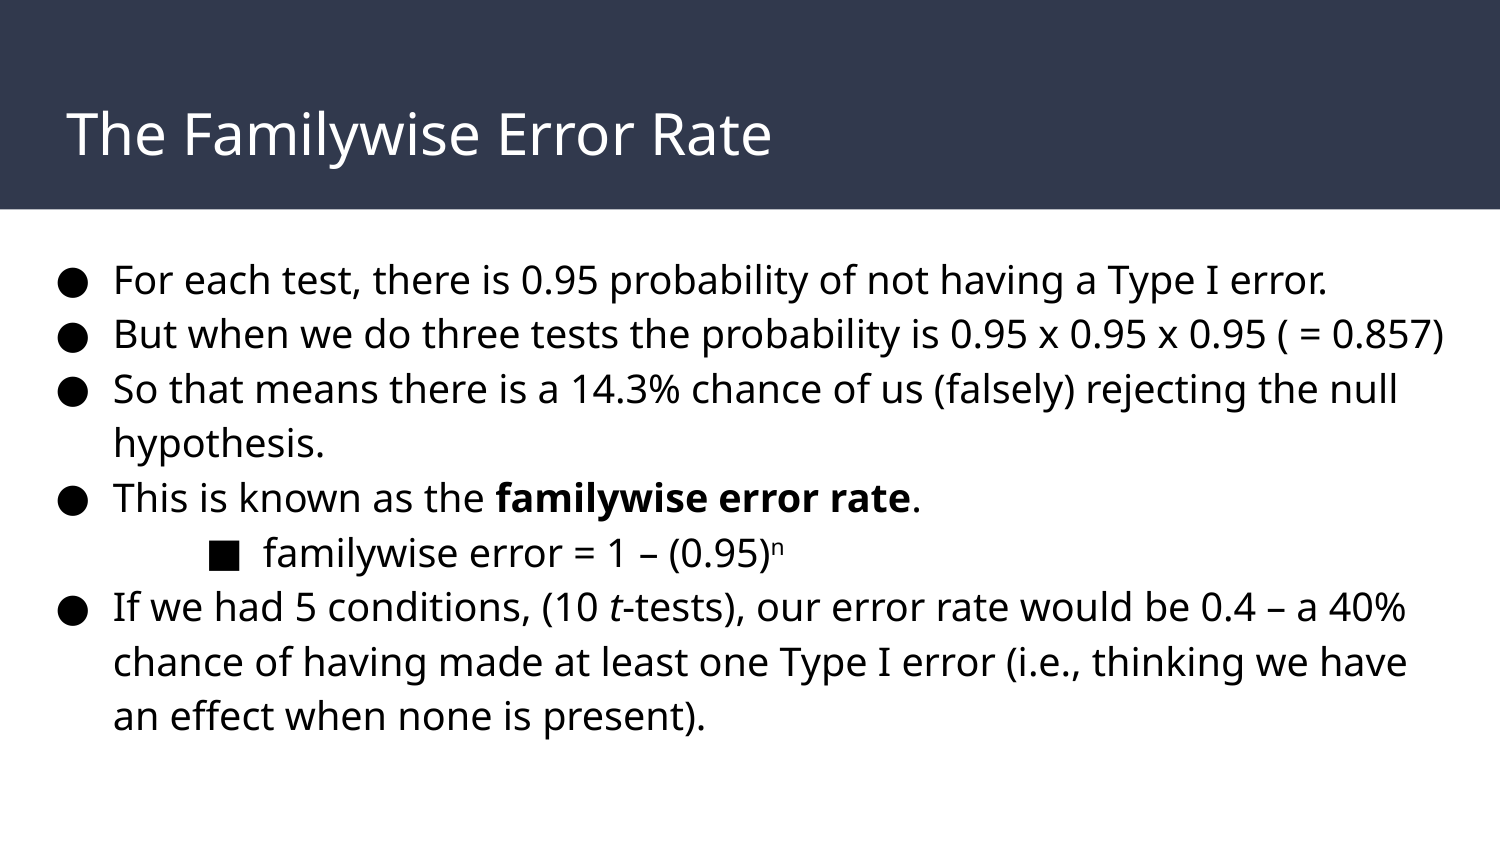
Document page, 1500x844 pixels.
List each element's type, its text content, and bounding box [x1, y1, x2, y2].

text_box For each test, there is 0.95 probability of not having a Type I error. But when we do three tests the probability is 0.95 x 0.95 x 0.95 ( = 0.857) So that means there is a 14.3% chance of us (falsely) rejecting the null hypothesis. This is known as the familywise error rate. familywise error = 1 – (0.95)n If we had 5 conditions, (10 t-tests), our error rate would be 0.4 – a 40% chance of having made at least one Type I error (i.e., thinking we have an effect when none is present). [22, 232, 1467, 826]
title The Familywise Error Rate [51, 82, 1449, 185]
